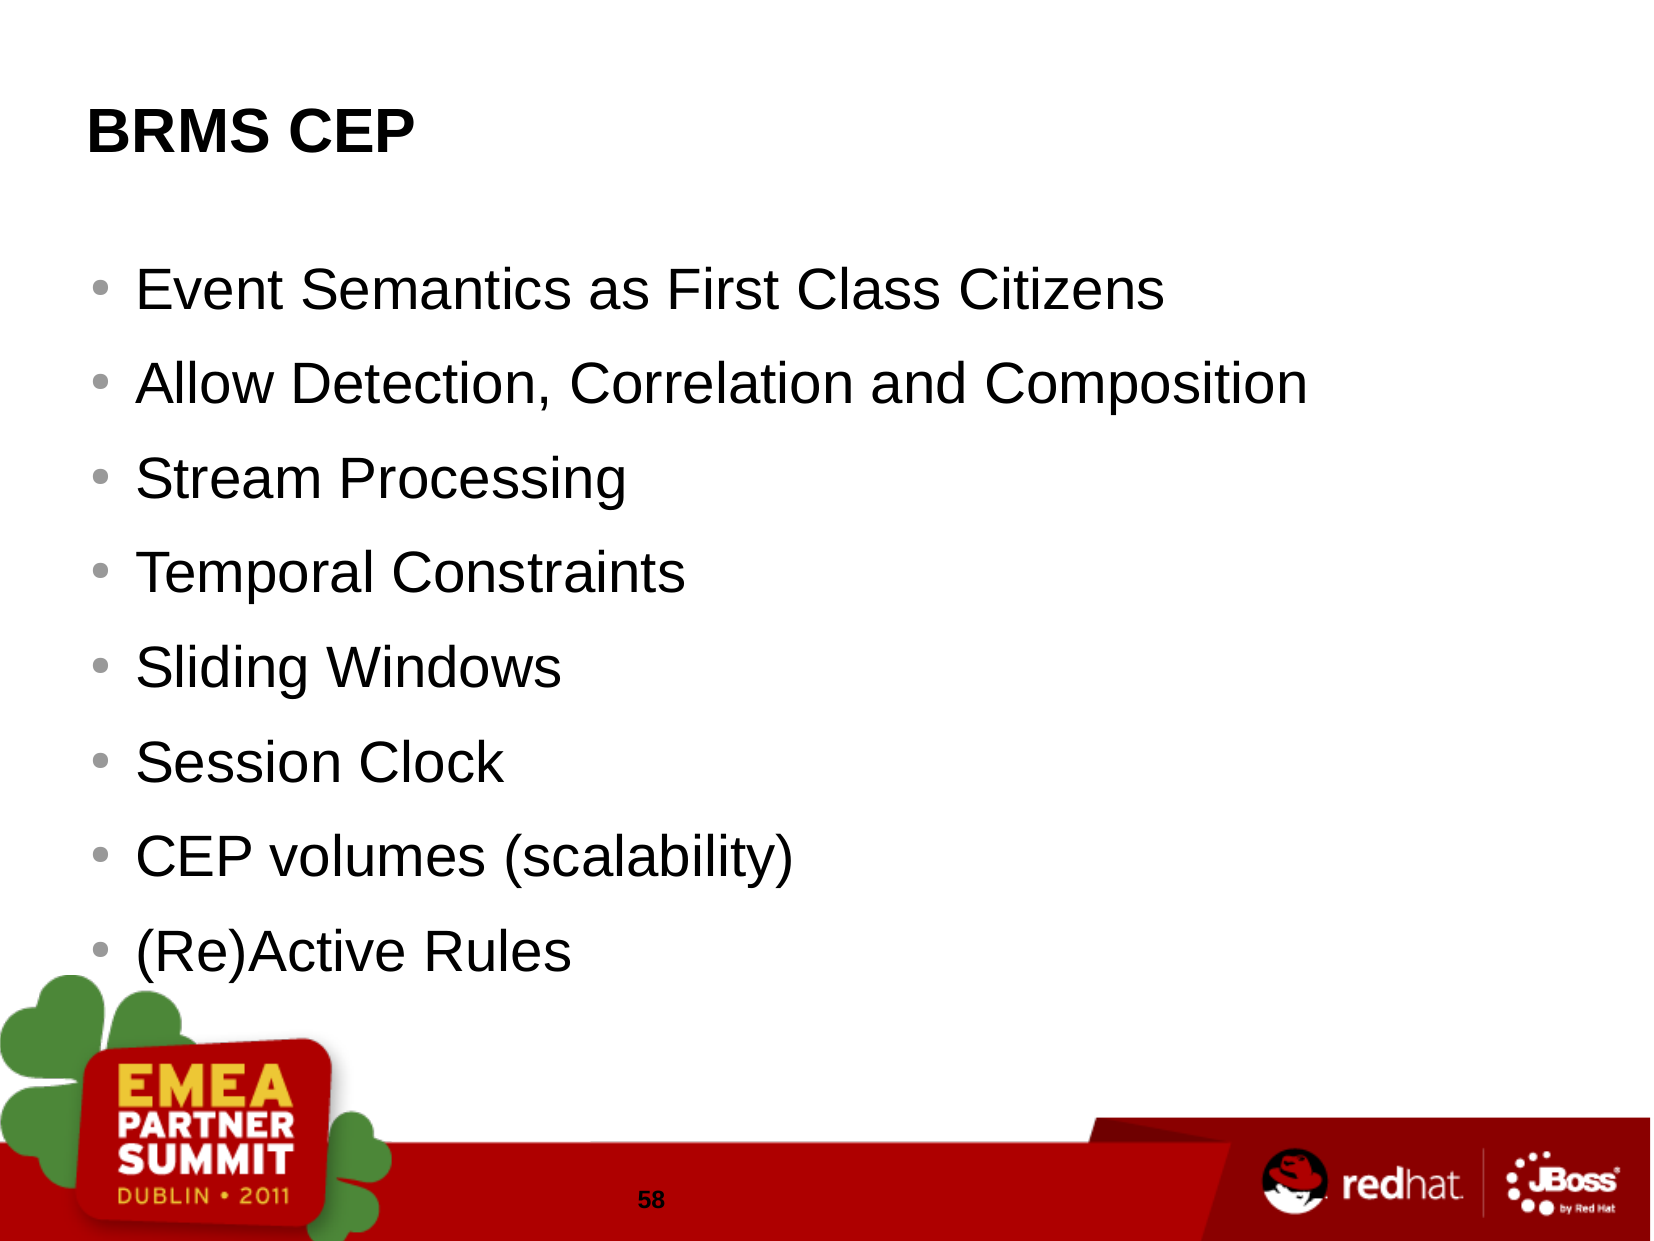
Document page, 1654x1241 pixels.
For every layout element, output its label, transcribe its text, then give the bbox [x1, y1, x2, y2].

title BRMS CEP [86, 37, 1576, 226]
picture [0, 975, 1651, 1241]
list Event Semantics as First Class Citizens Allow Detection, Correlation and Composition Stream Processing Temporal Constraints Sliding Windows Session Clock CEP volumes (scalability) (Re)Active Rules [75, 256, 1564, 1051]
